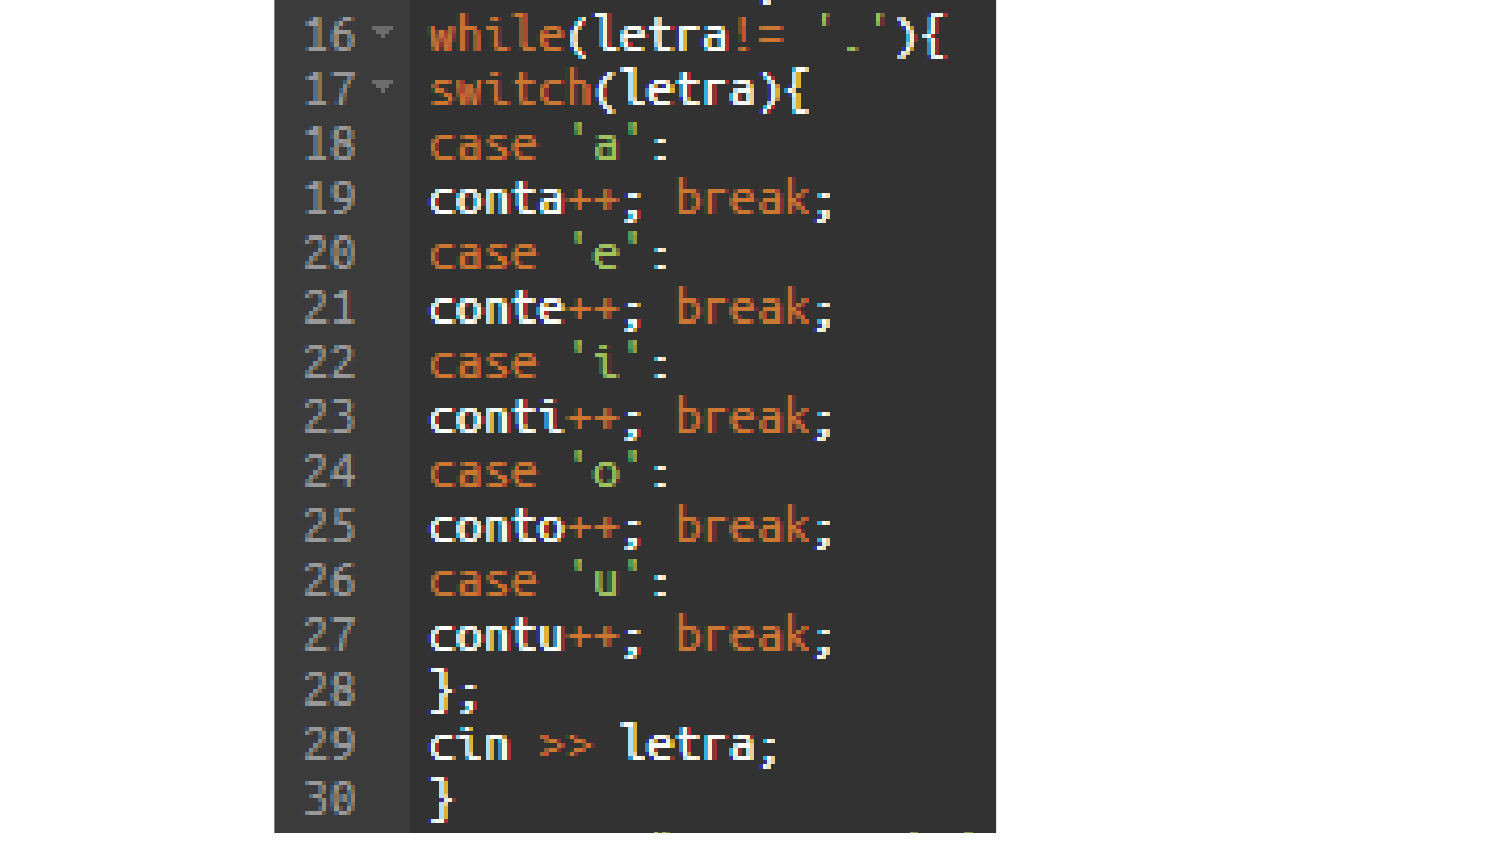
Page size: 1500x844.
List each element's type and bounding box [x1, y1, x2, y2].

picture [274, 0, 997, 833]
